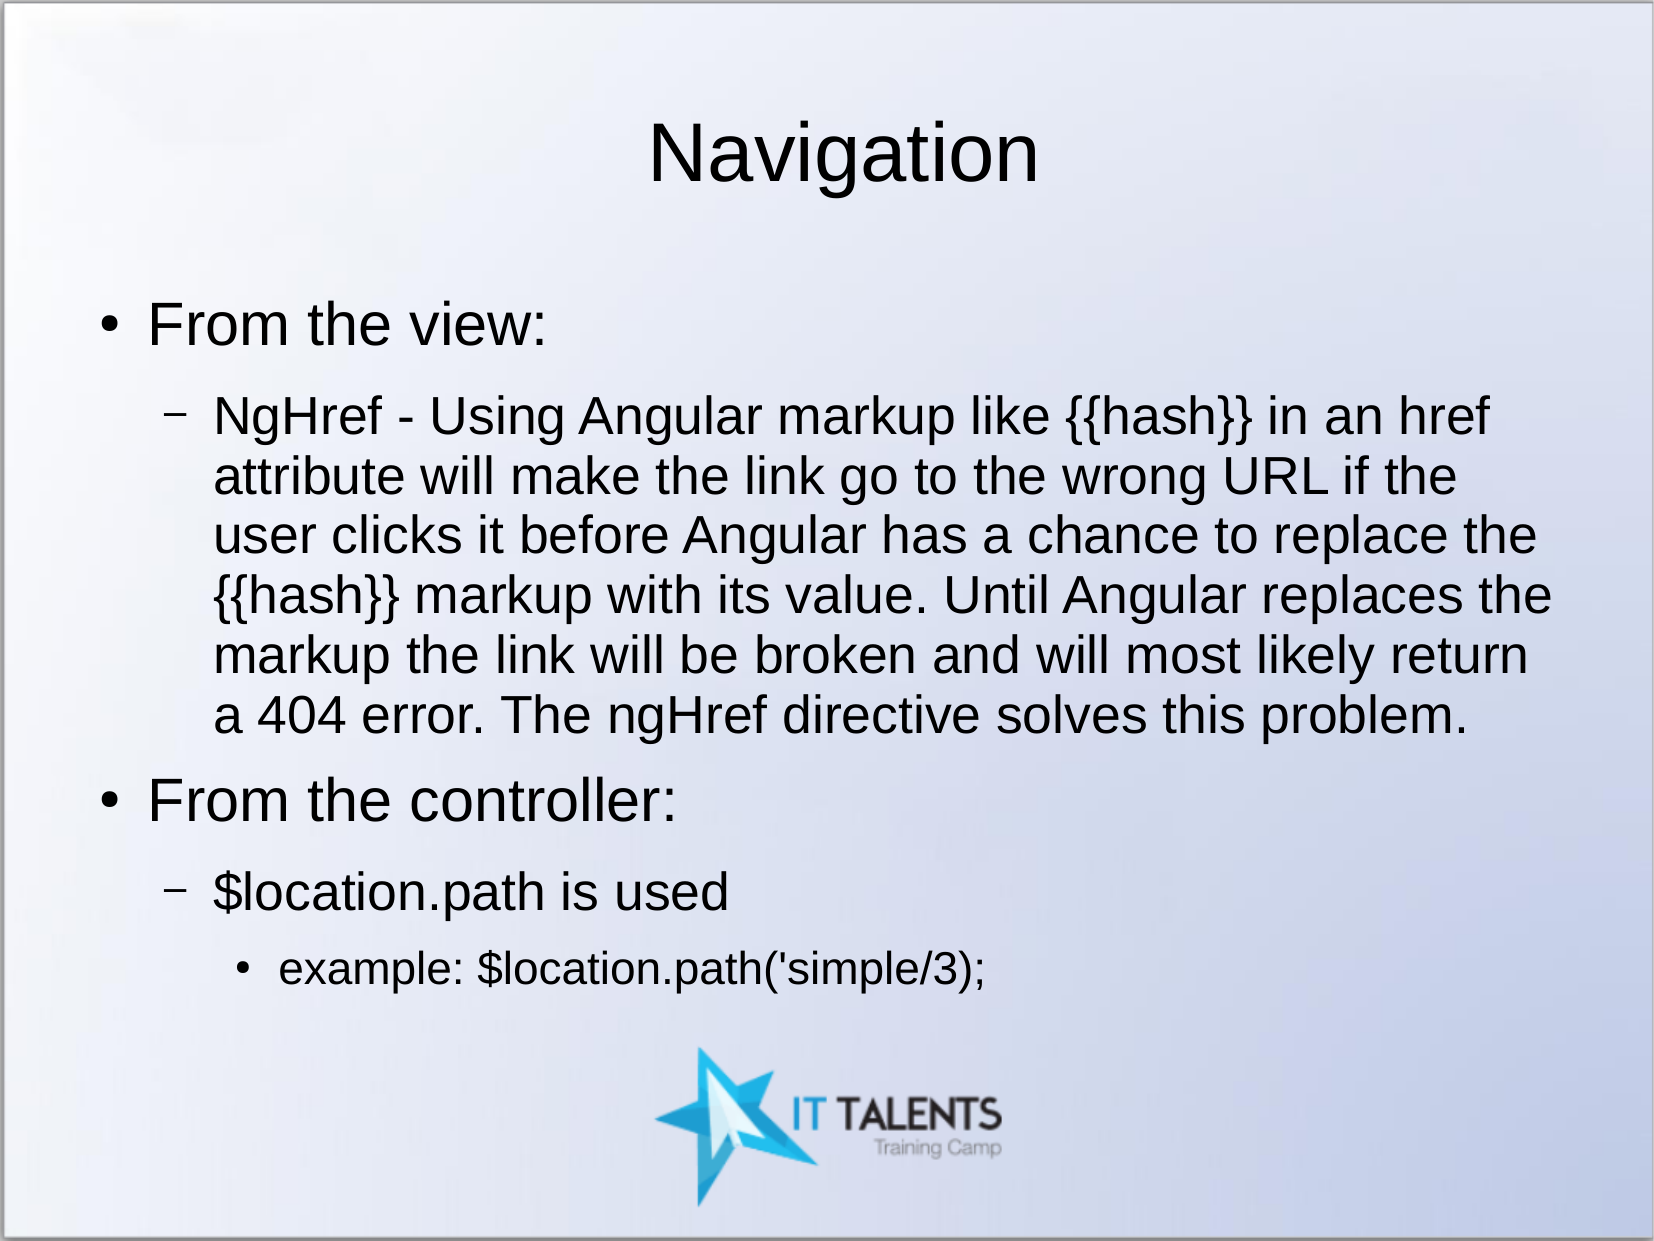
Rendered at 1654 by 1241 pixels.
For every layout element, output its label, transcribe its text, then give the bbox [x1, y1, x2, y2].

title Navigation [82, 49, 1571, 257]
list From the view: NgHref - Using Angular markup like {{hash}} in an href attribute will make the link go to the wrong URL if the user clicks it before Angular has a chance to replace the {{hash}} markup with its value. Until Angular replaces the markup the link will be broken and will most likely return a 404 error. The ngHref directive solves this problem. From the controller: $location.path is used example: $location.path('simple/3); [82, 290, 1571, 1010]
picture [0, 0, 1654, 1241]
